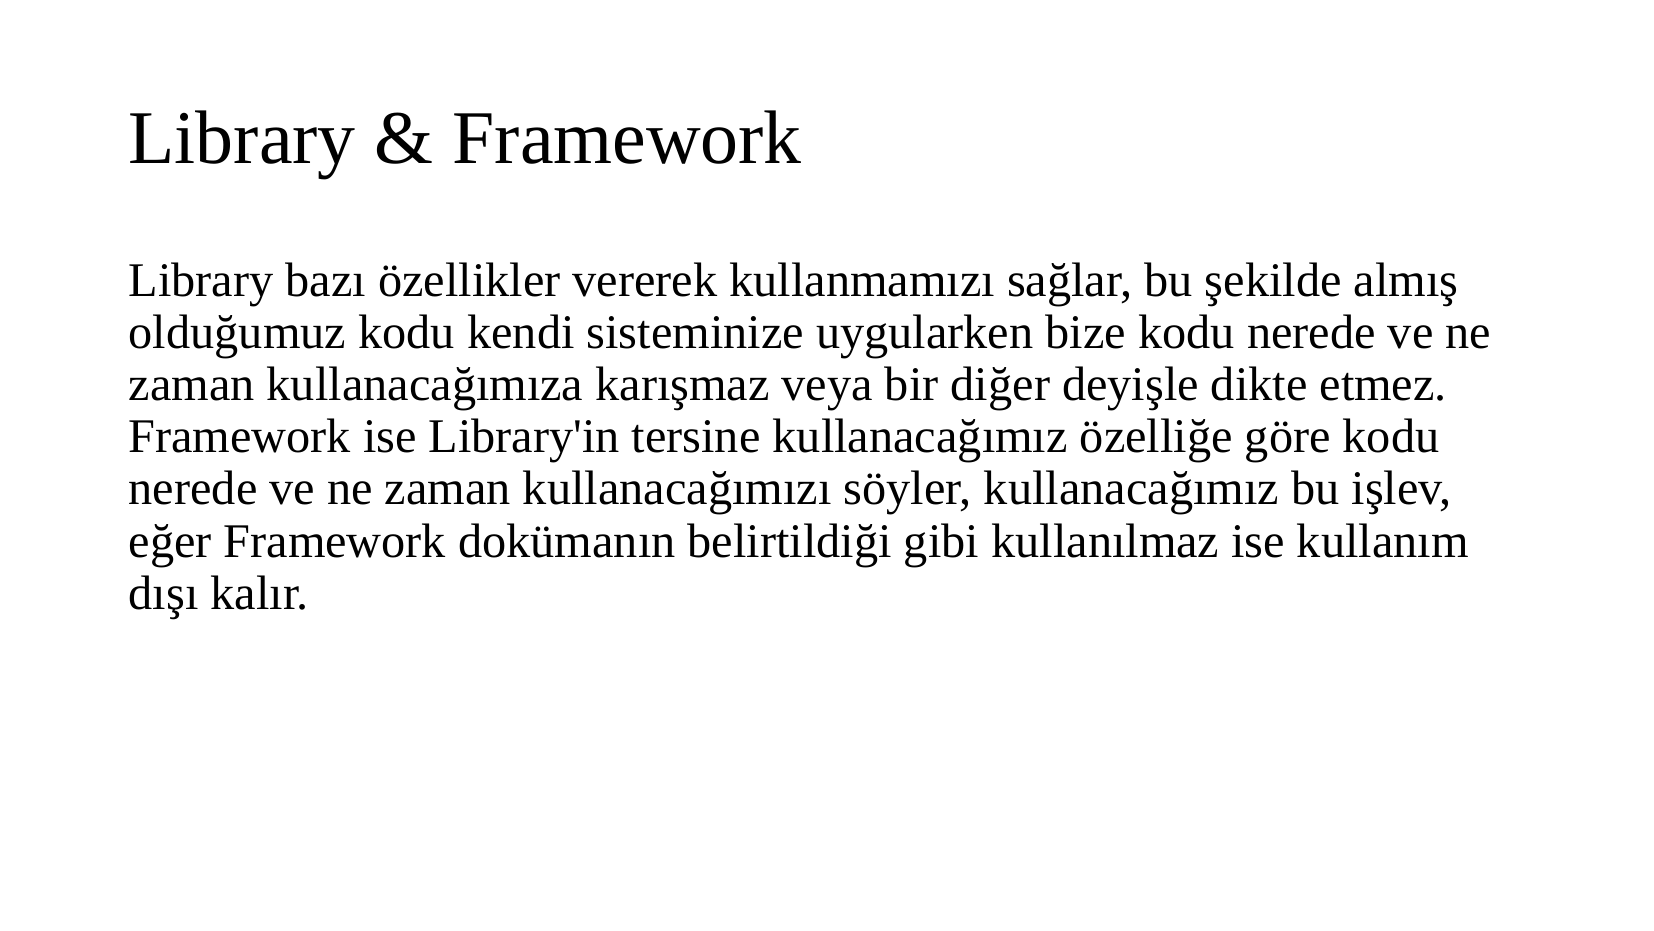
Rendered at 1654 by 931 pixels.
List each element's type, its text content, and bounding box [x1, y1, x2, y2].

list Library bazı özellikler vererek kullanmamızı sağlar, bu şekilde almış olduğumuz kodu kendi sisteminize uygularken bize kodu nerede ve ne zaman kullanacağımıza karışmaz veya bir diğer deyişle dikte etmez. Framework ise Library'in tersine kullanacağımız özelliğe göre kodu nerede ve ne zaman kullanacağımızı söyler, kullanacağımız bu işlev, eğer Framework dokümanın belirtildiği gibi kullanılmaz ise kullanım dışı kalır. [113, 247, 1540, 838]
title Library & Framework [113, 49, 1540, 230]
